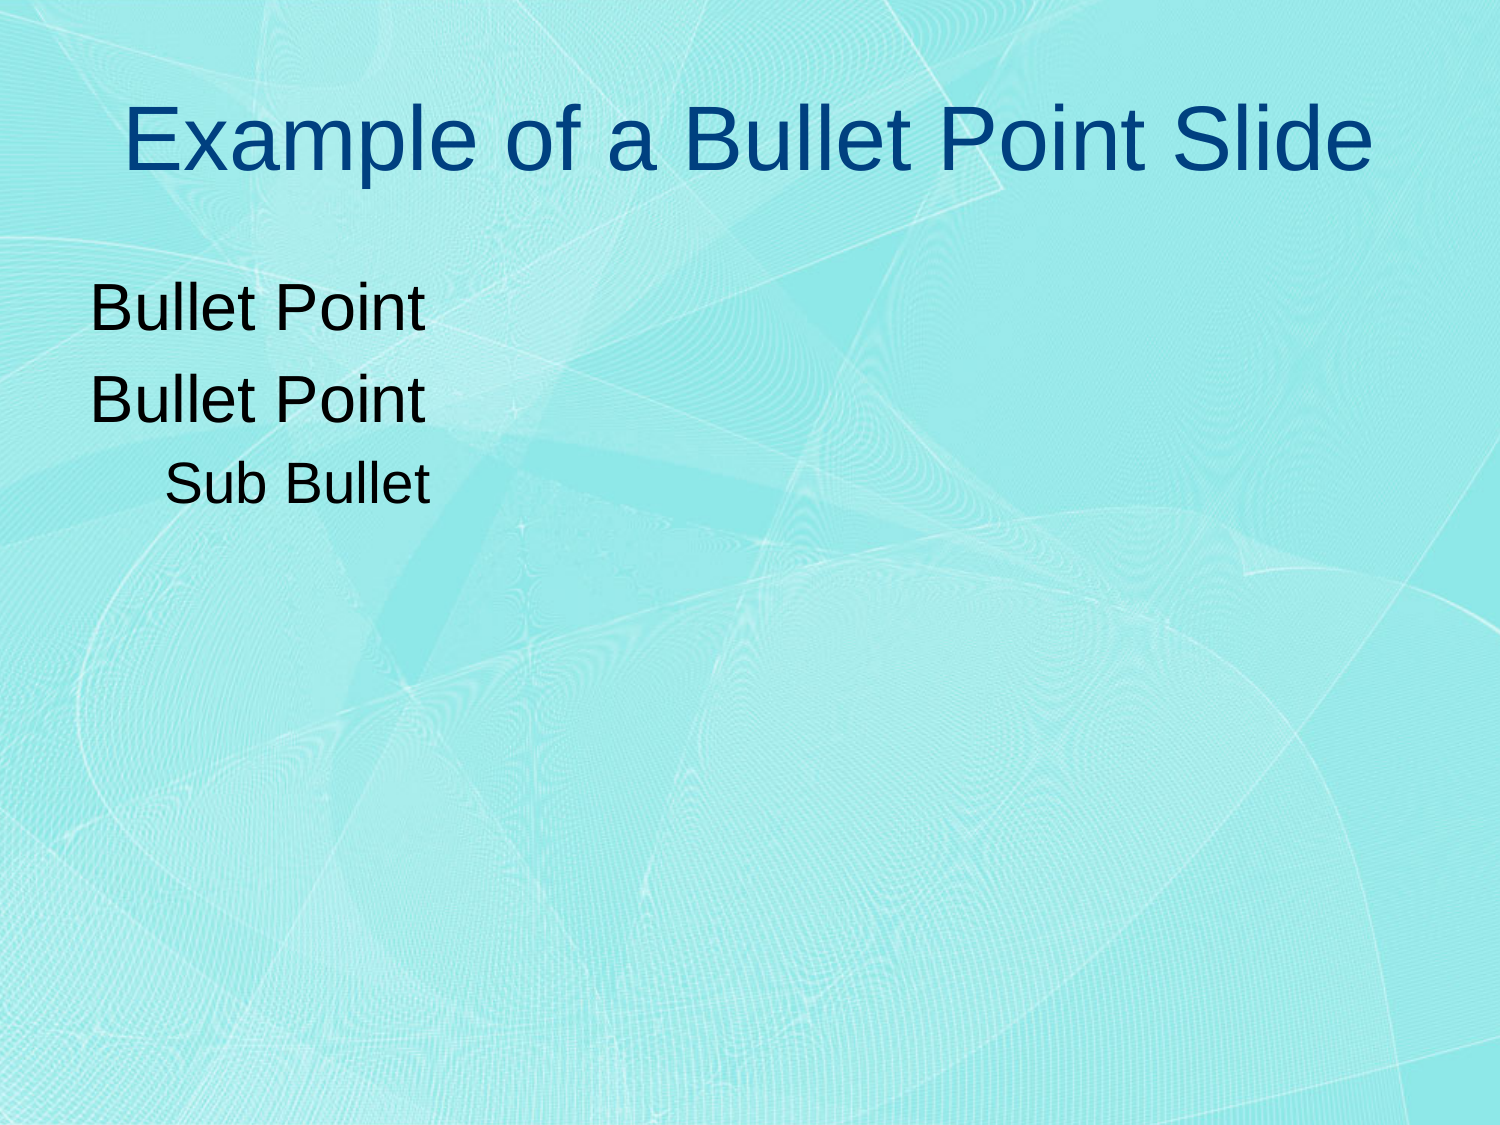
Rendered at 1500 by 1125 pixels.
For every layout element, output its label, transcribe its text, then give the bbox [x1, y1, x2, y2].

picture [0, 0, 1500, 1125]
list Bullet Point Bullet Point Sub Bullet [75, 262, 1426, 870]
title Example of a Bullet Point Slide [75, 45, 1426, 233]
